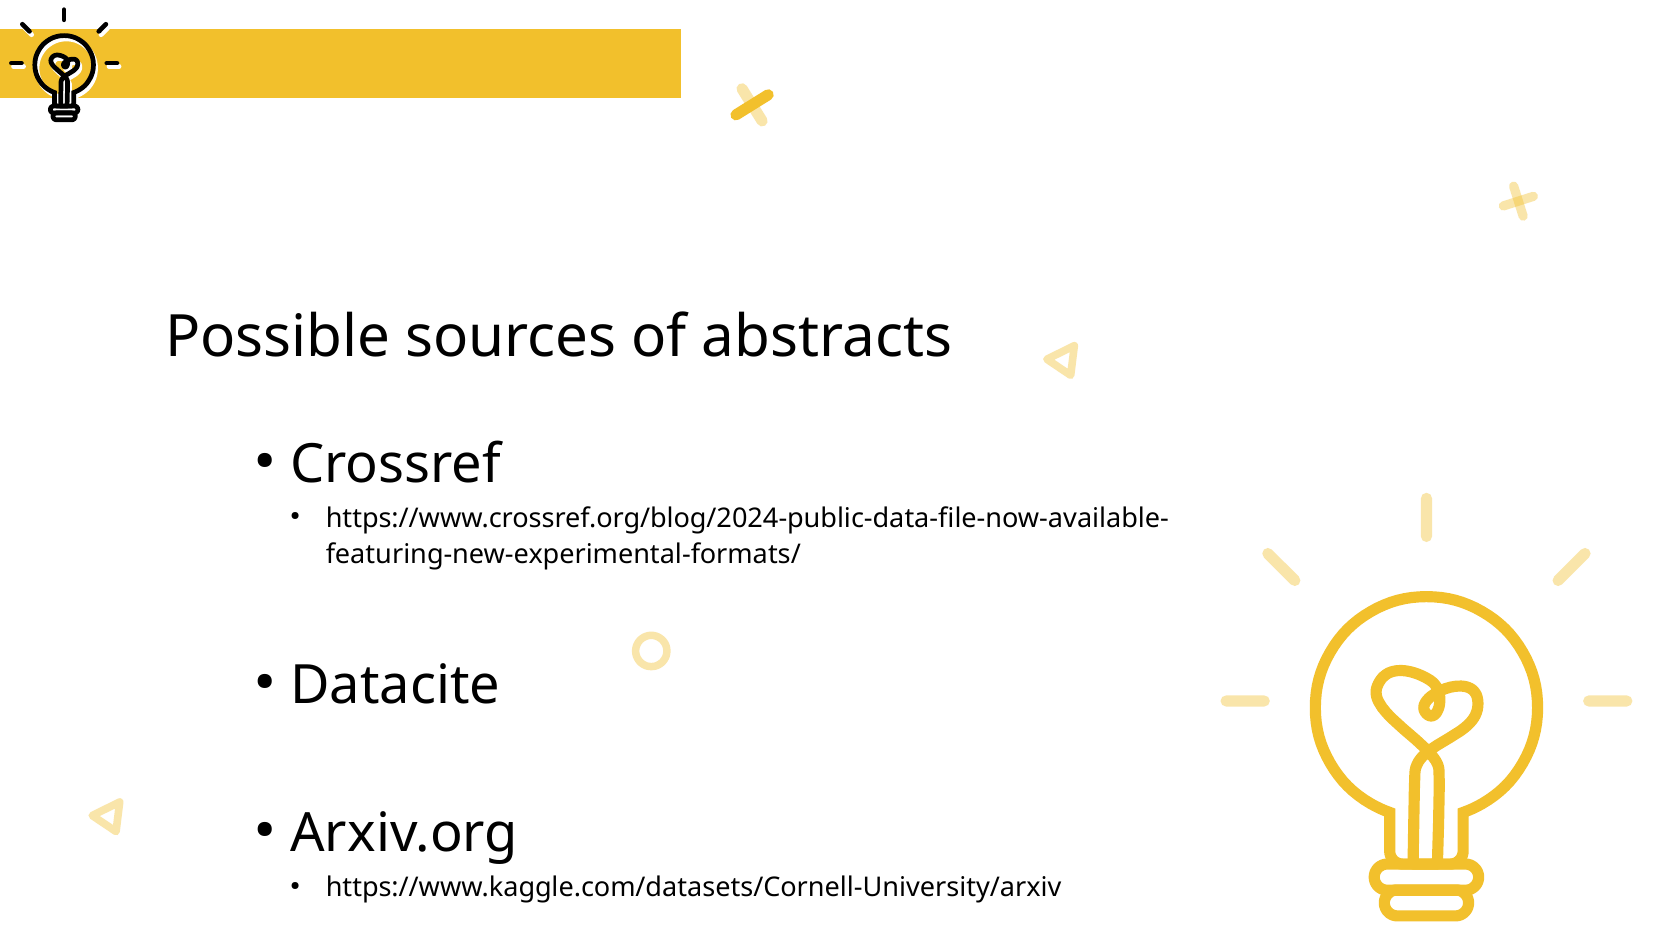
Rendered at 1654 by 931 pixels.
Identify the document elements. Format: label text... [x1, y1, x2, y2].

text_box Crossref https://www.crossref.org/blog/2024-public-data-file-now-available-featuring-new-experimental-formats/ Datacite Arxiv.org https://www.kaggle.com/datasets/Cornell-University/arxiv [255, 401, 1276, 928]
title Possible sources of abstracts [165, 265, 1238, 402]
